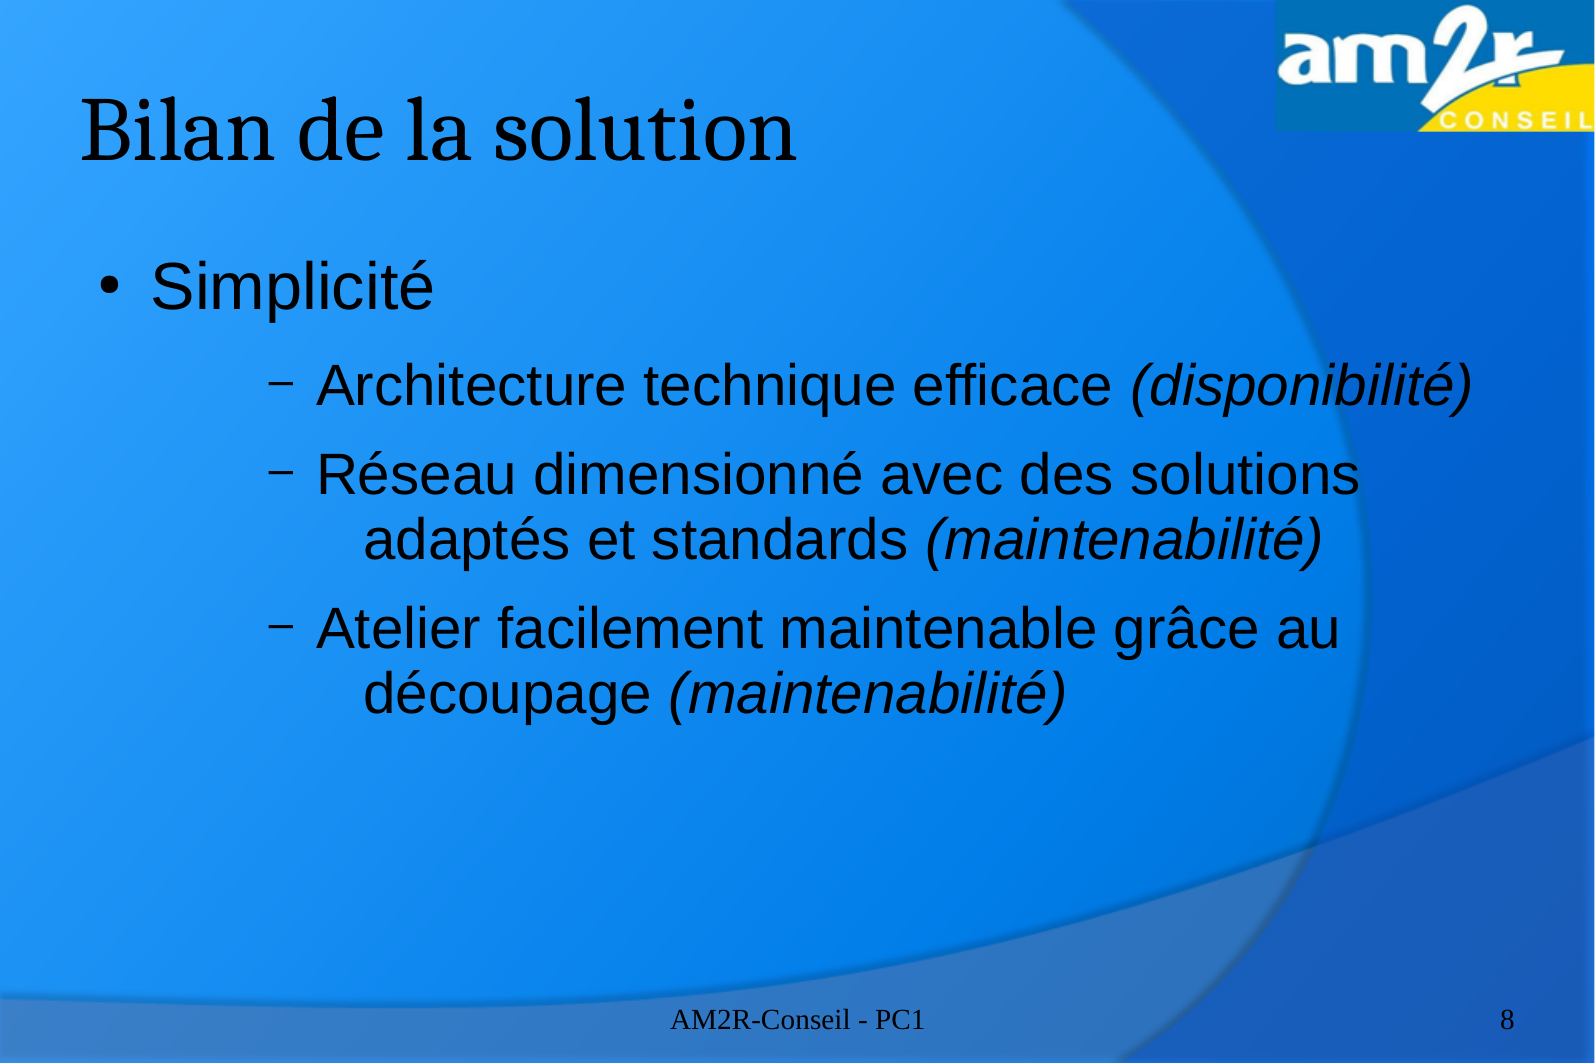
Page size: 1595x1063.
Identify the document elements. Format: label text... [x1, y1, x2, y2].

list Simplicité Architecture technique efficace (disponibilité) Réseau dimensionné avec des solutions adaptés et standards (maintenabilité) Atelier facilement maintenable grâce au découpage (maintenabilité) [79, 248, 1515, 960]
picture [0, 0, 1595, 1063]
title Bilan de la solution [79, 42, 1152, 220]
